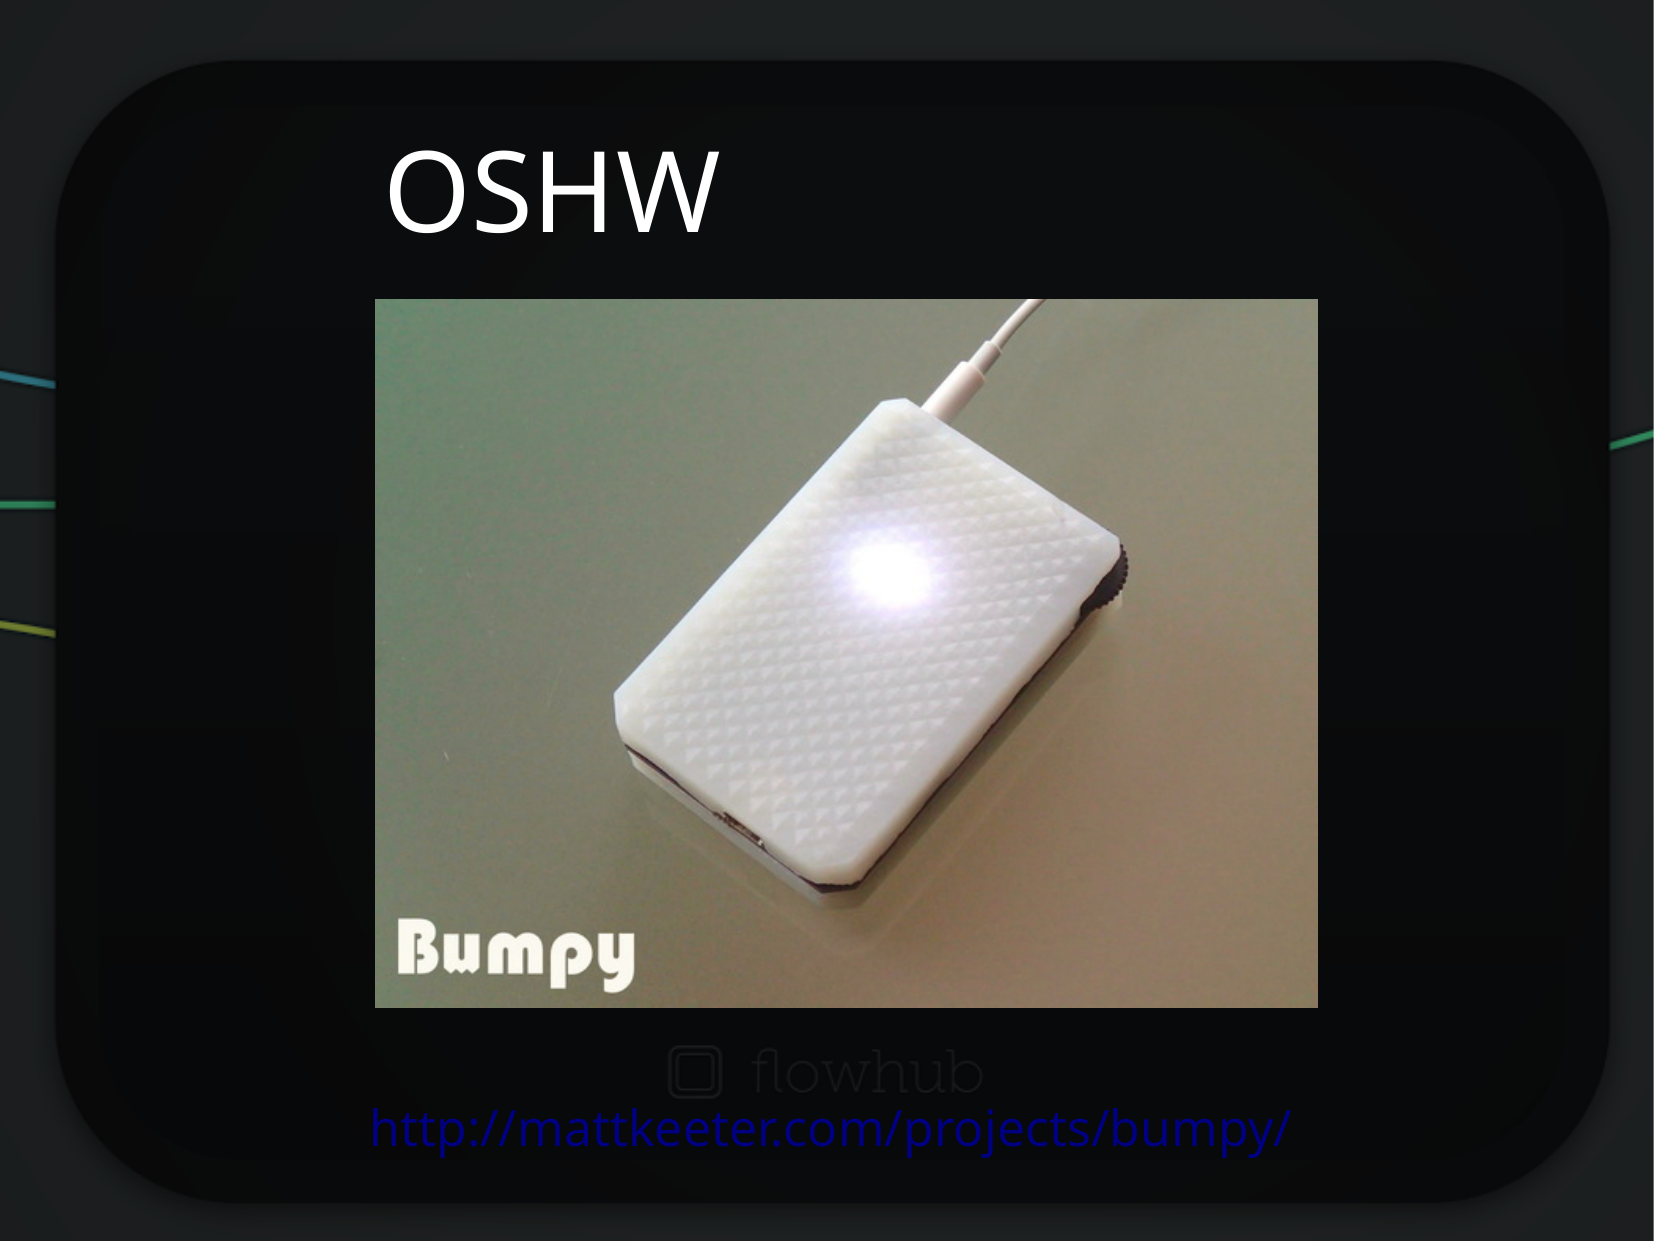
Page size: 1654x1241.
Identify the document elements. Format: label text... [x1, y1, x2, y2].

picture [0, 0, 1654, 1241]
text_box OSHW [368, 105, 1306, 423]
subtitle http://mattkeeter.com/projects/bumpy/ [86, 1069, 1576, 1186]
